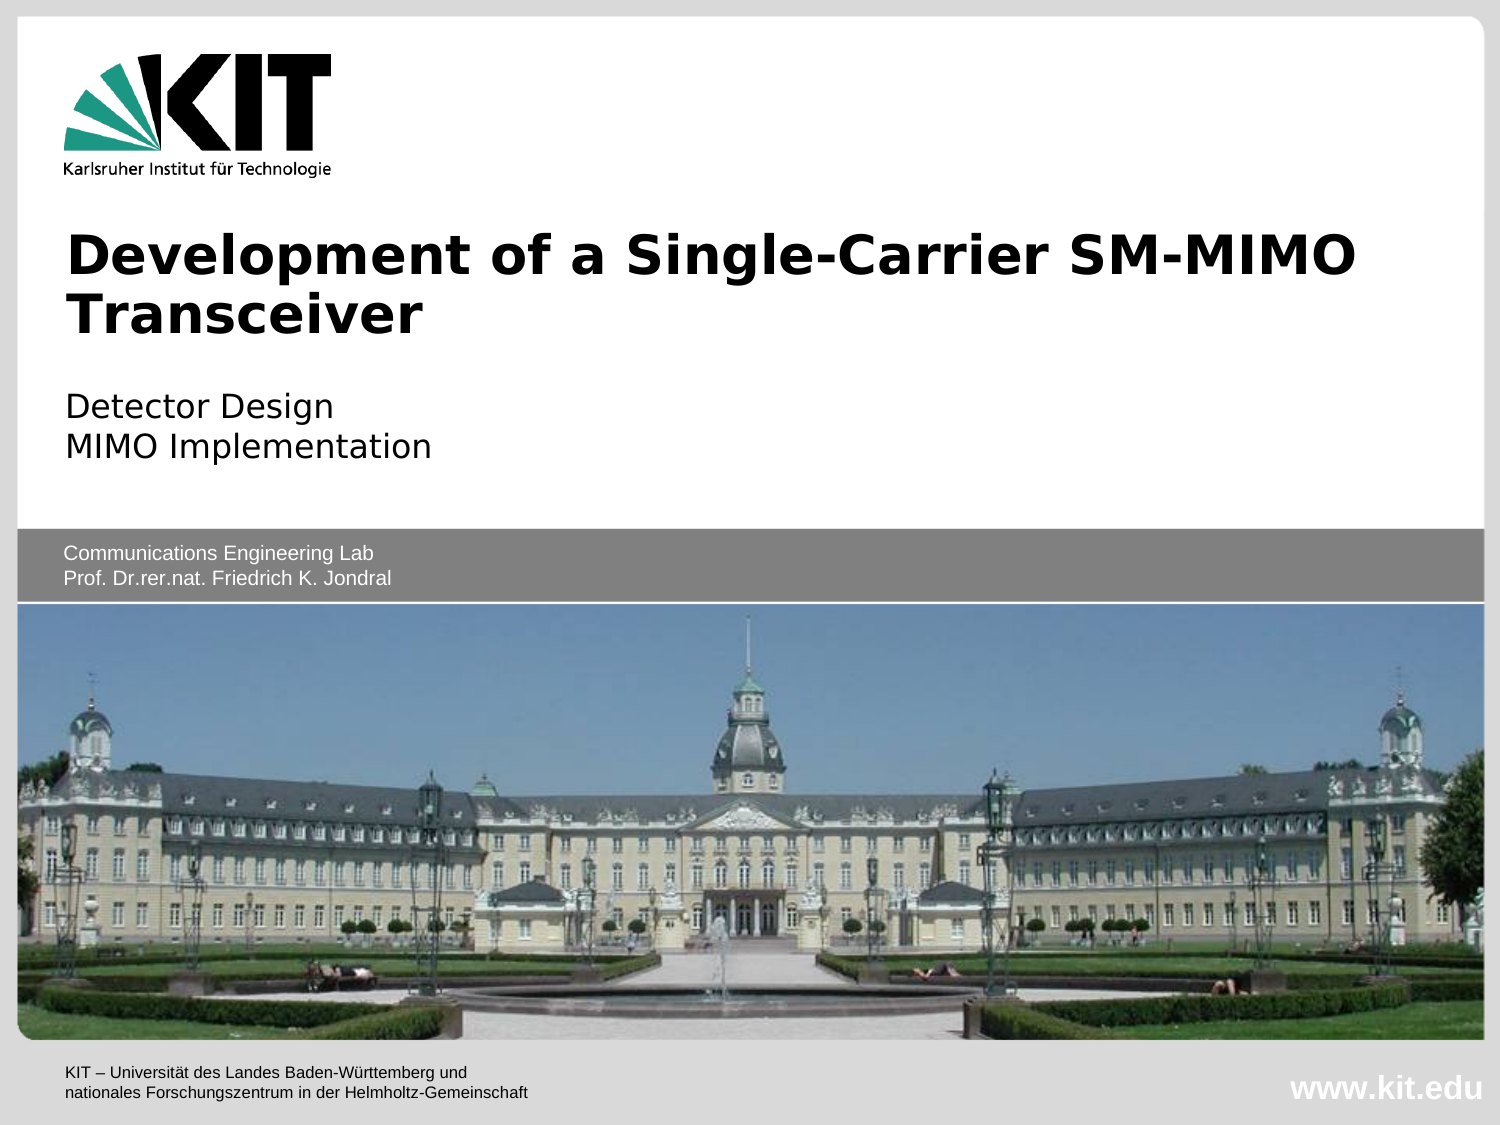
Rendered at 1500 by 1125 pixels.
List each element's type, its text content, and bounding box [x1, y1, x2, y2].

picture [0, 0, 1500, 1125]
text_box Detector Design MIMO Implementation [65, 385, 1439, 488]
text_box Development of a Single-Carrier SM-MIMO Transceiver [66, 226, 1443, 346]
